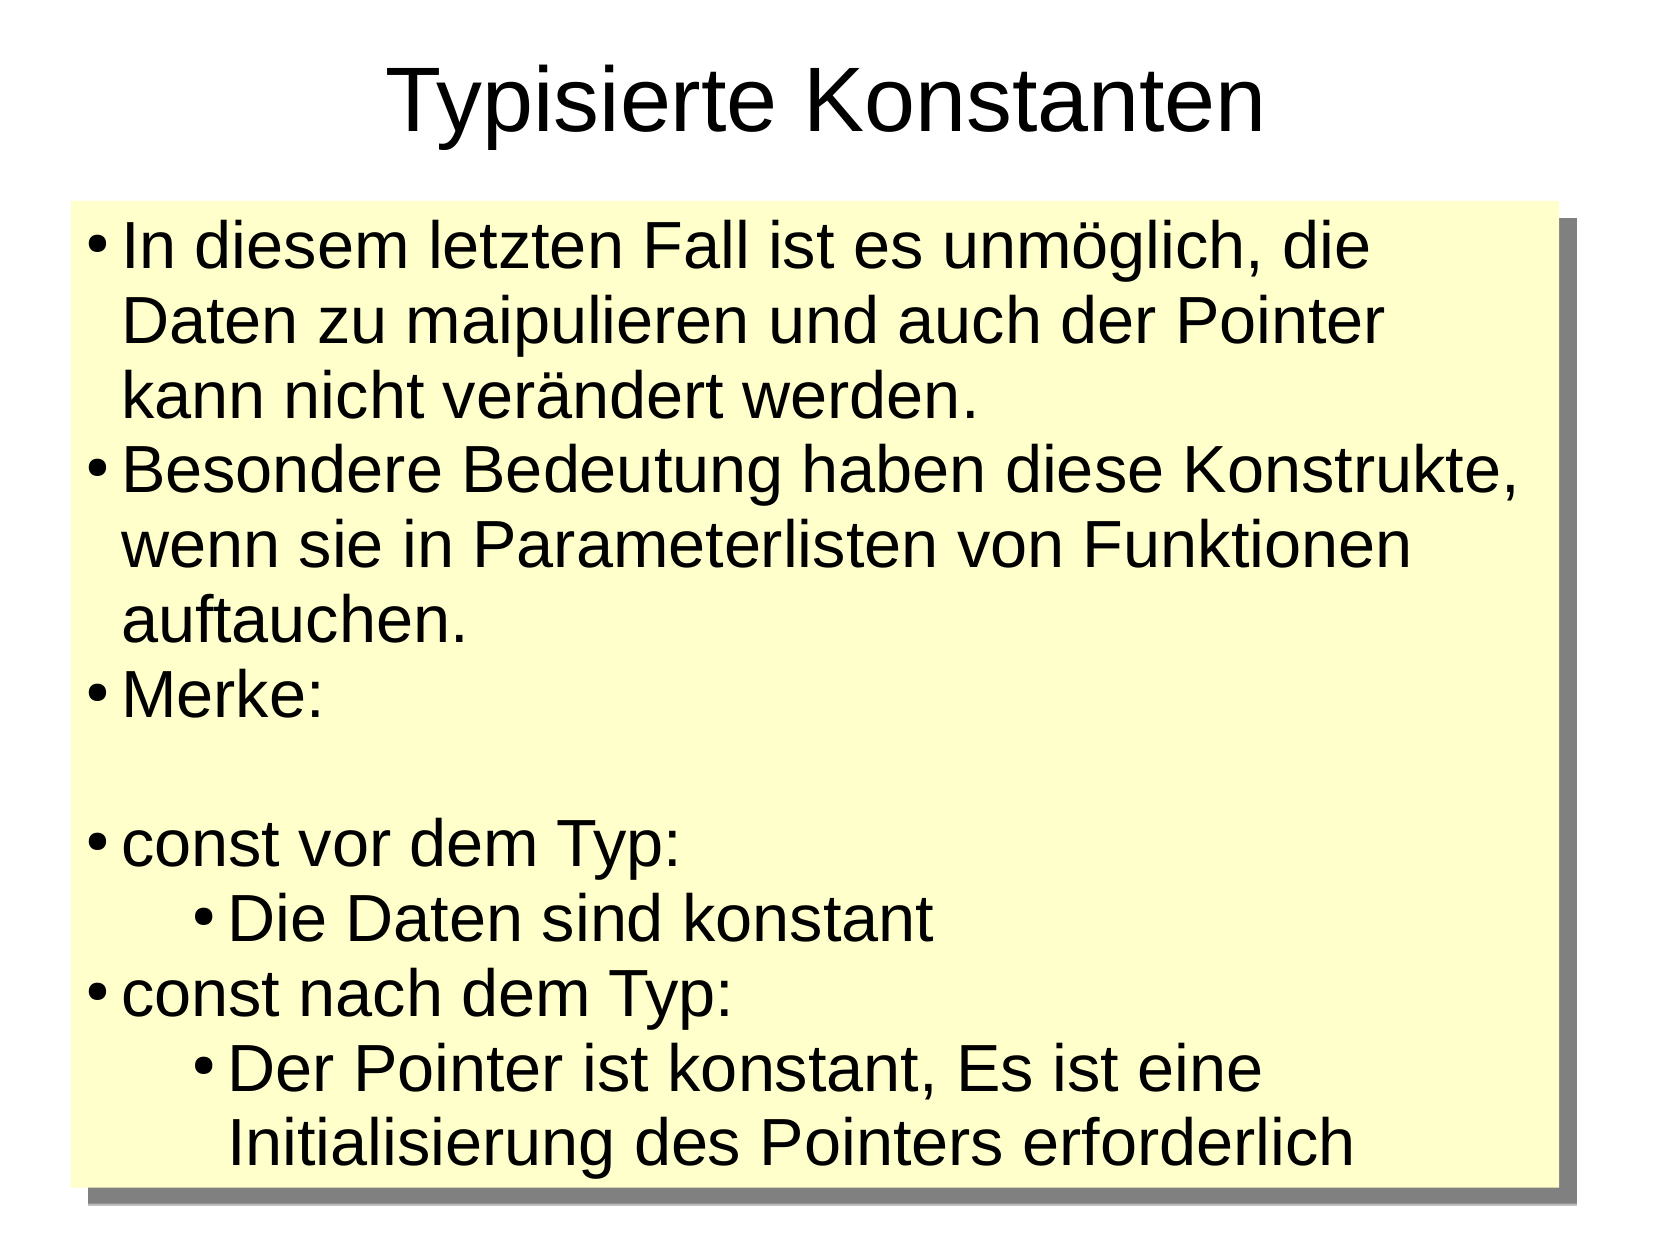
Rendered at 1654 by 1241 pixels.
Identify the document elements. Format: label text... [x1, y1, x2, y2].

text_box In diesem letzten Fall ist es unmöglich, die Daten zu maipulieren und auch der Pointer kann nicht verändert werden. Besondere Bedeutung haben diese Konstrukte, wenn sie in Parameterlisten von Funktionen auftauchen. Merke: const vor dem Typ: Die Daten sind konstant const nach dem Typ: Der Pointer ist konstant, Es ist eine Initialisierung des Pointers erforderlich [70, 200, 1560, 1188]
title Typisierte Konstanten [82, 0, 1571, 204]
